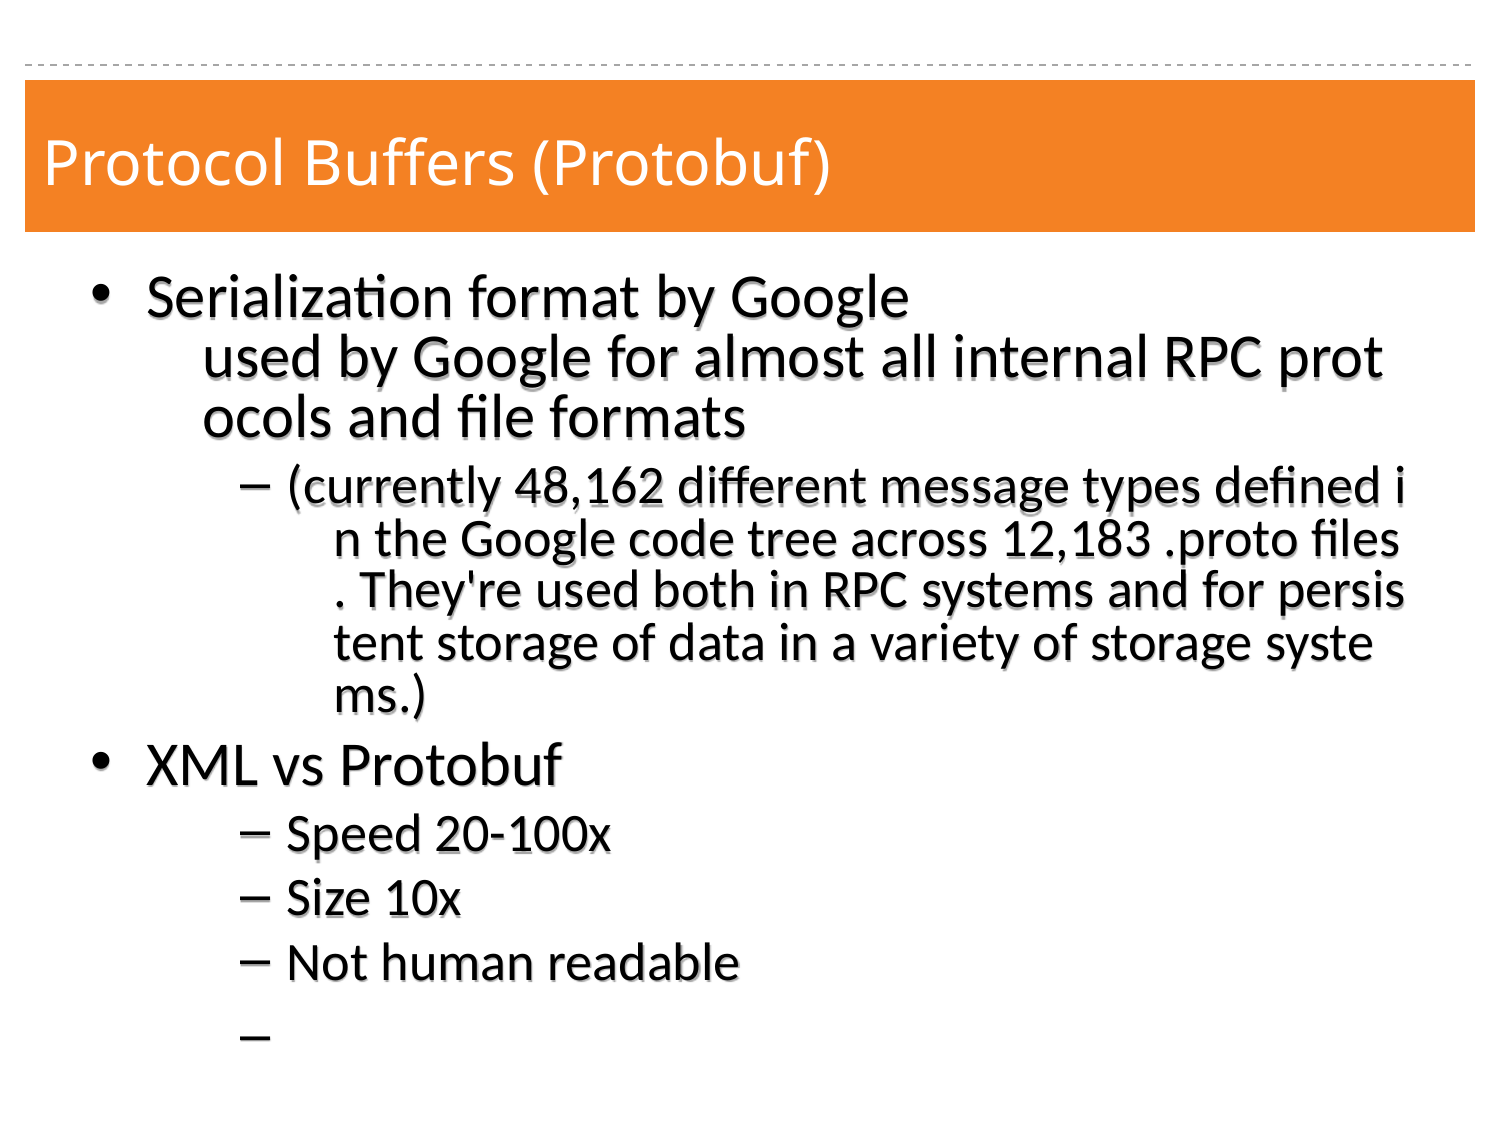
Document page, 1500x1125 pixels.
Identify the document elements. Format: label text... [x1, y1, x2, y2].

list Serialization format by Google used by Google for almost all internal RPC protocols and file formats (currently 48,162 different message types defined in the Google code tree across 12,183 .proto files. They're used both in RPC systems and for persistent storage of data in a variety of storage systems.) XML vs Protobuf Speed 20-100x Size 10x Not human readable [75, 262, 1426, 1005]
text_box Protocol Buffers (Protobuf) [27, 108, 1473, 231]
text_box [25, 80, 1475, 232]
